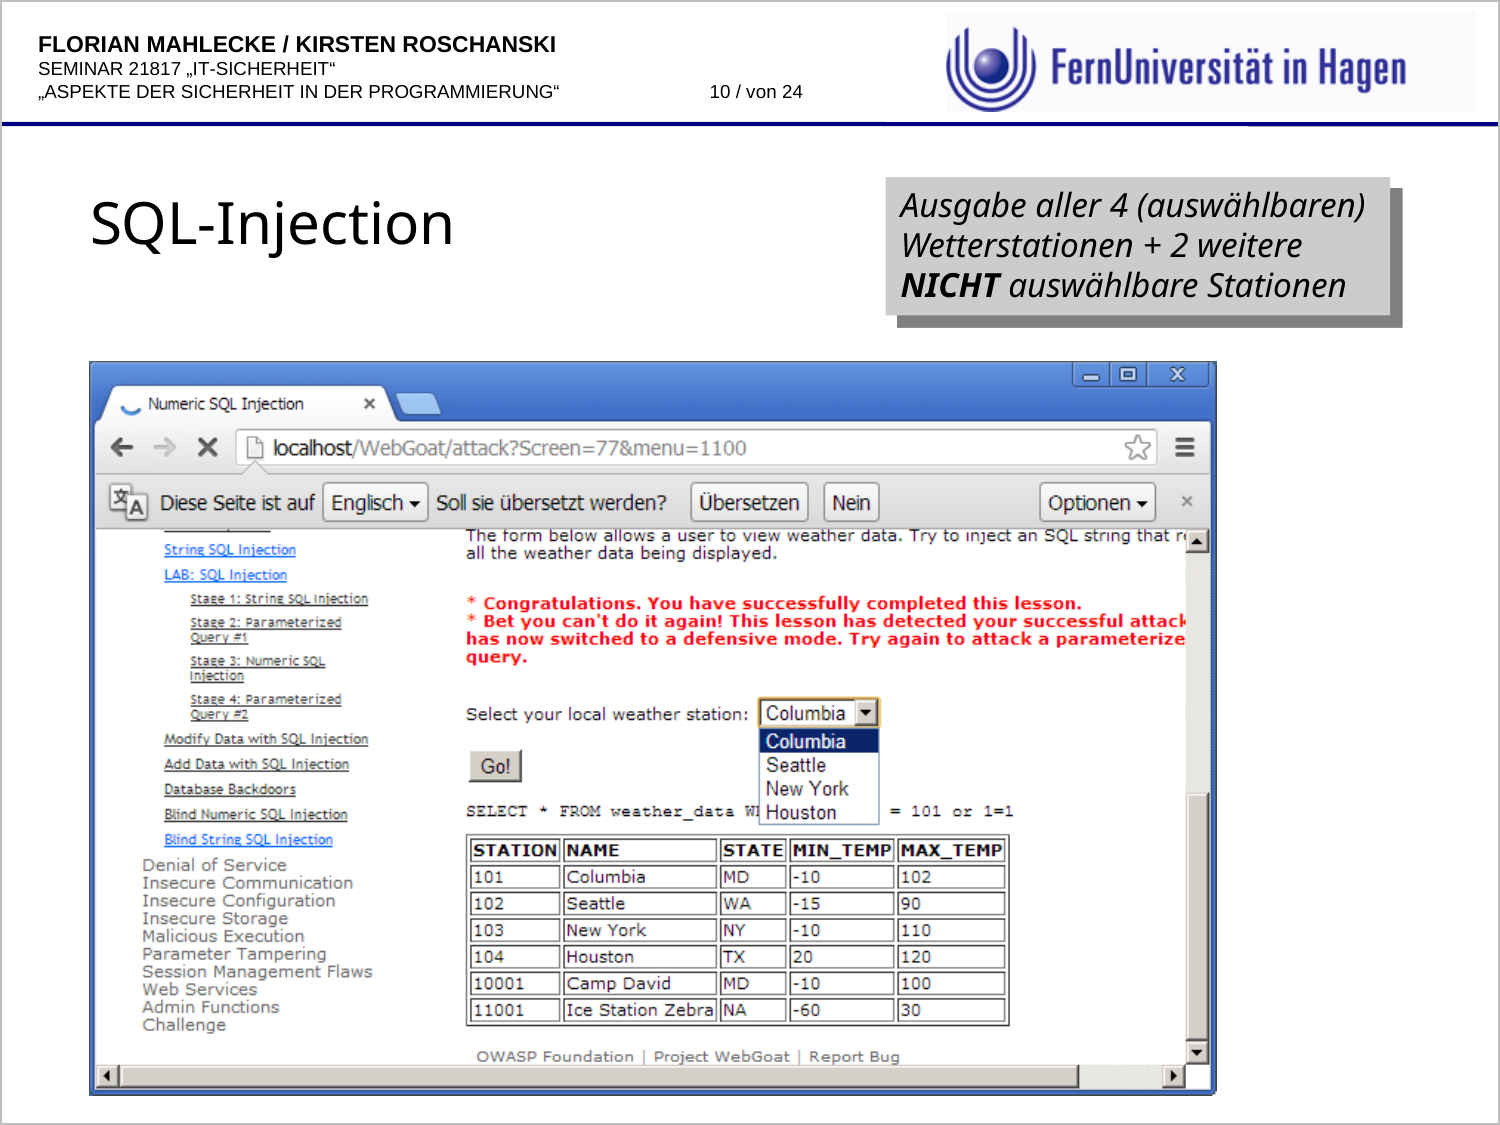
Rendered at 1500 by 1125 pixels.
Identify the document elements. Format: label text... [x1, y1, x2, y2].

picture [946, 11, 1477, 112]
text_box Ausgabe aller 4 (auswählbaren) Wetterstationen + 2 weitere NICHT auswählbare Stationen [885, 177, 1382, 316]
title SQL-Injection [75, 127, 1425, 316]
picture [89, 361, 1217, 1096]
